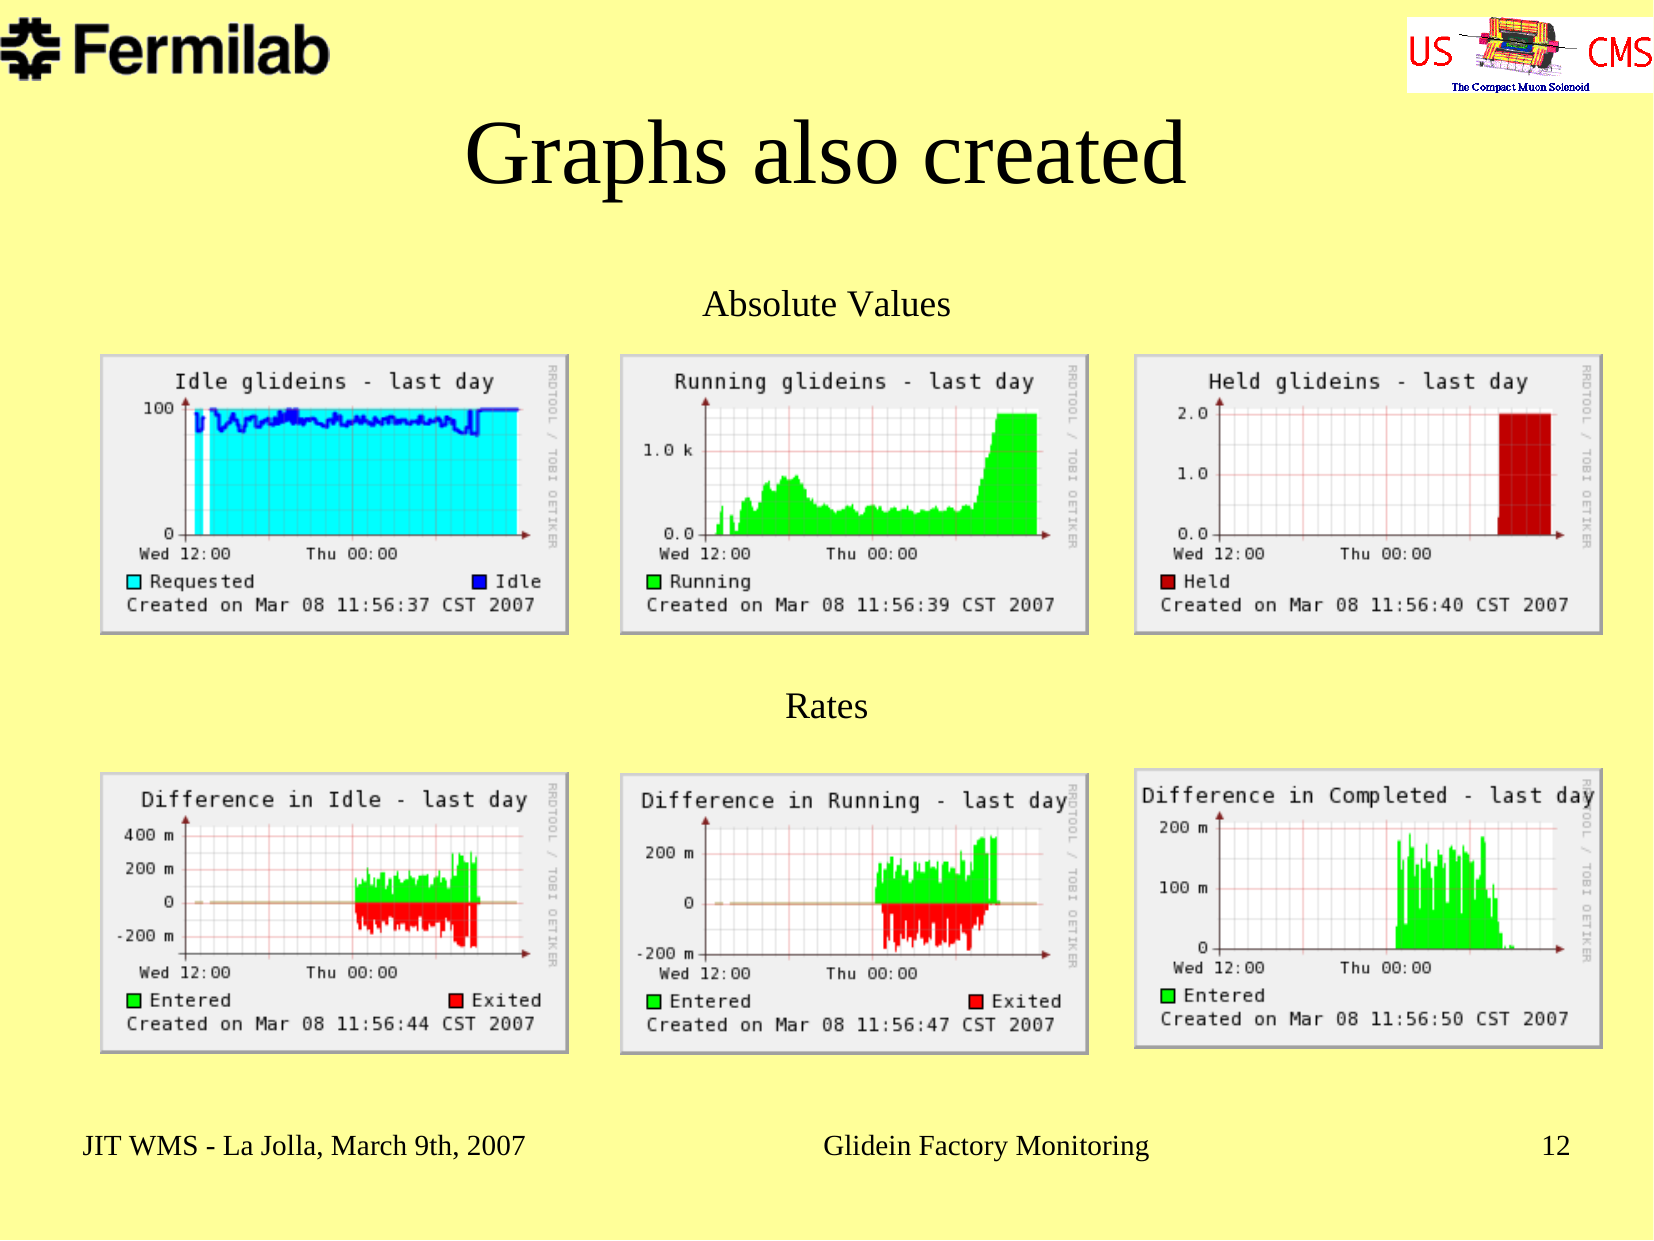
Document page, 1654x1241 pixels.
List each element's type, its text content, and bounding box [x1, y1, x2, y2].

picture [1134, 768, 1603, 1049]
picture [100, 772, 569, 1054]
text_box Absolute Values [687, 275, 967, 343]
picture [0, 17, 330, 81]
picture [1134, 354, 1603, 635]
picture [620, 354, 1089, 635]
picture [1407, 17, 1654, 93]
text_box Rates [770, 677, 884, 745]
picture [620, 773, 1089, 1055]
title Graphs also created [82, 49, 1571, 257]
picture [100, 354, 569, 635]
